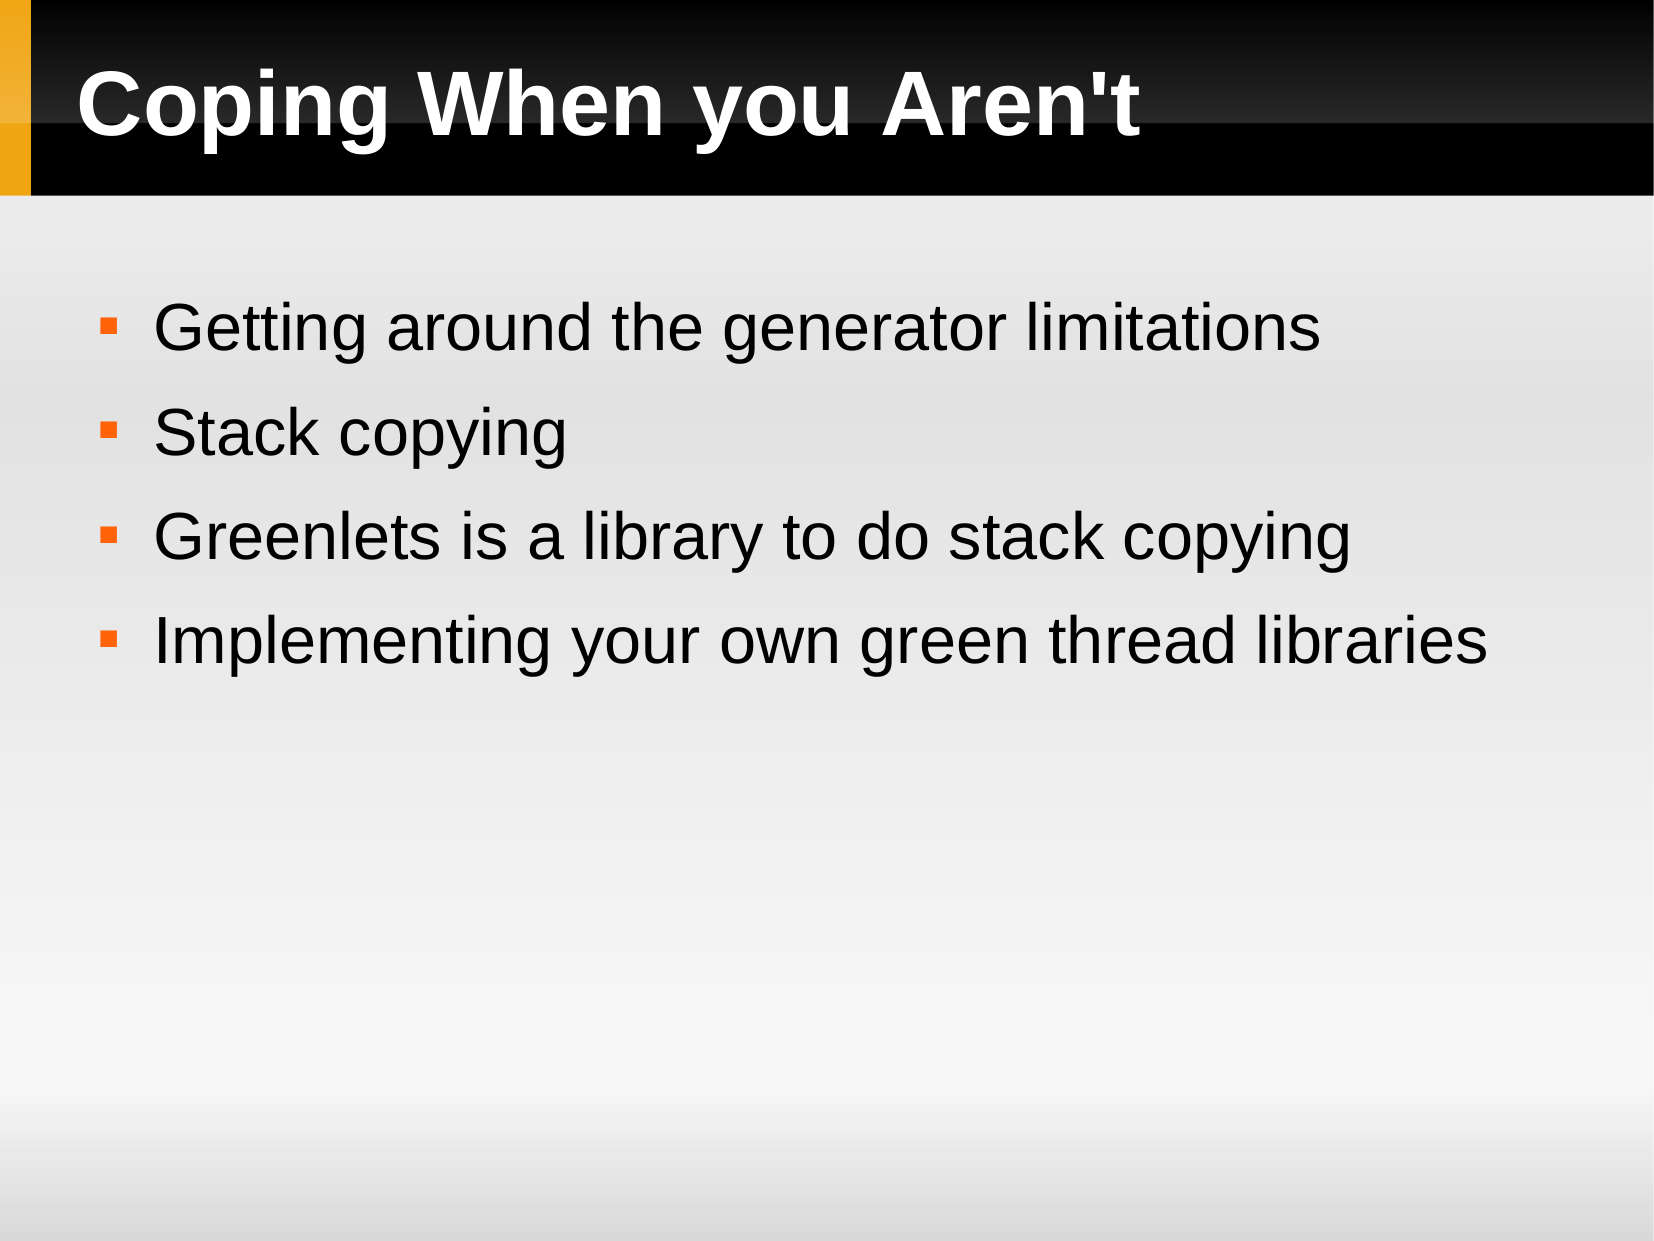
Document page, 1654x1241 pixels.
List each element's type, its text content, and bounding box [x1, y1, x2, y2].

title Coping When you Aren't [76, 0, 1565, 208]
picture [0, 0, 1654, 1241]
list Getting around the generator limitations Stack copying Greenlets is a library to do stack copying Implementing your own green thread libraries [82, 290, 1571, 1109]
